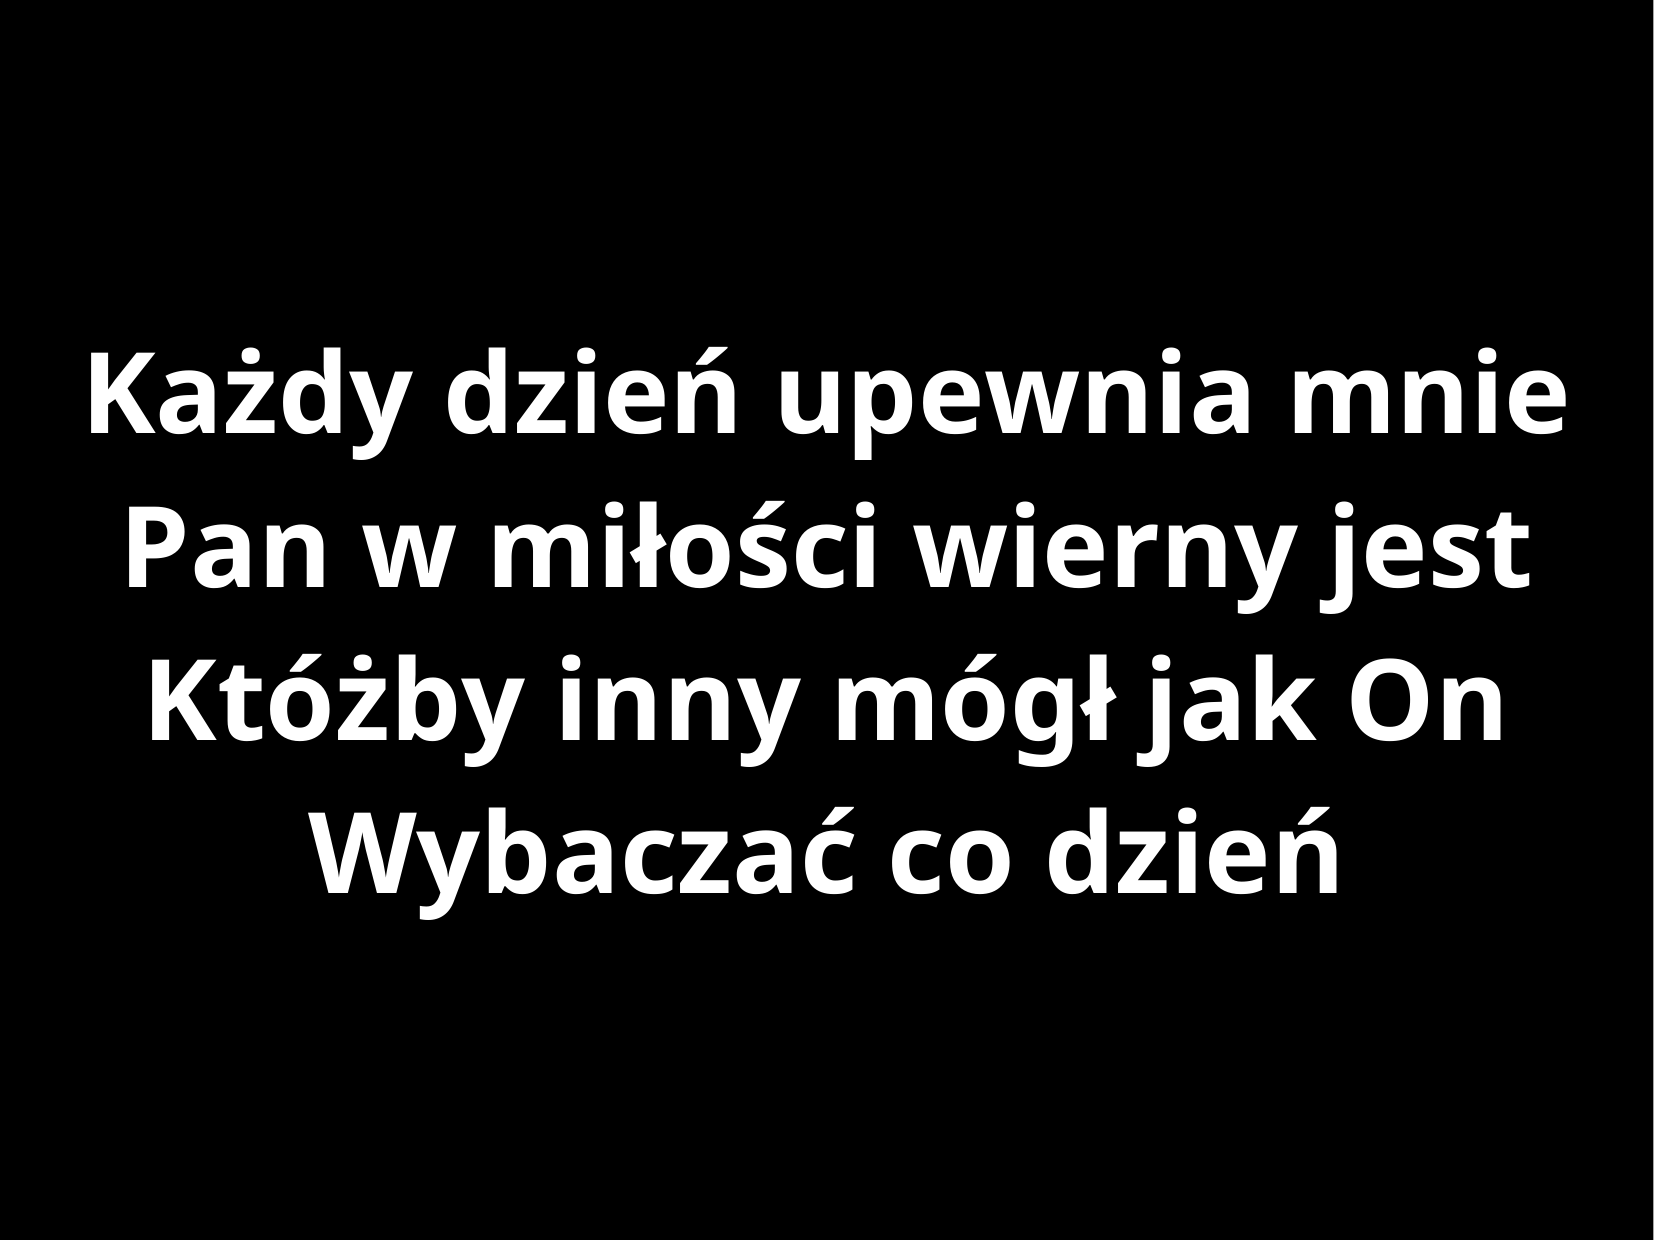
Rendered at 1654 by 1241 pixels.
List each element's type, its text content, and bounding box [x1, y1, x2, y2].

subtitle Każdy dzień upewnia mnie Pan w miłości wierny jest Któżby inny mógł jak On Wybaczać co dzień [0, 0, 1654, 1241]
